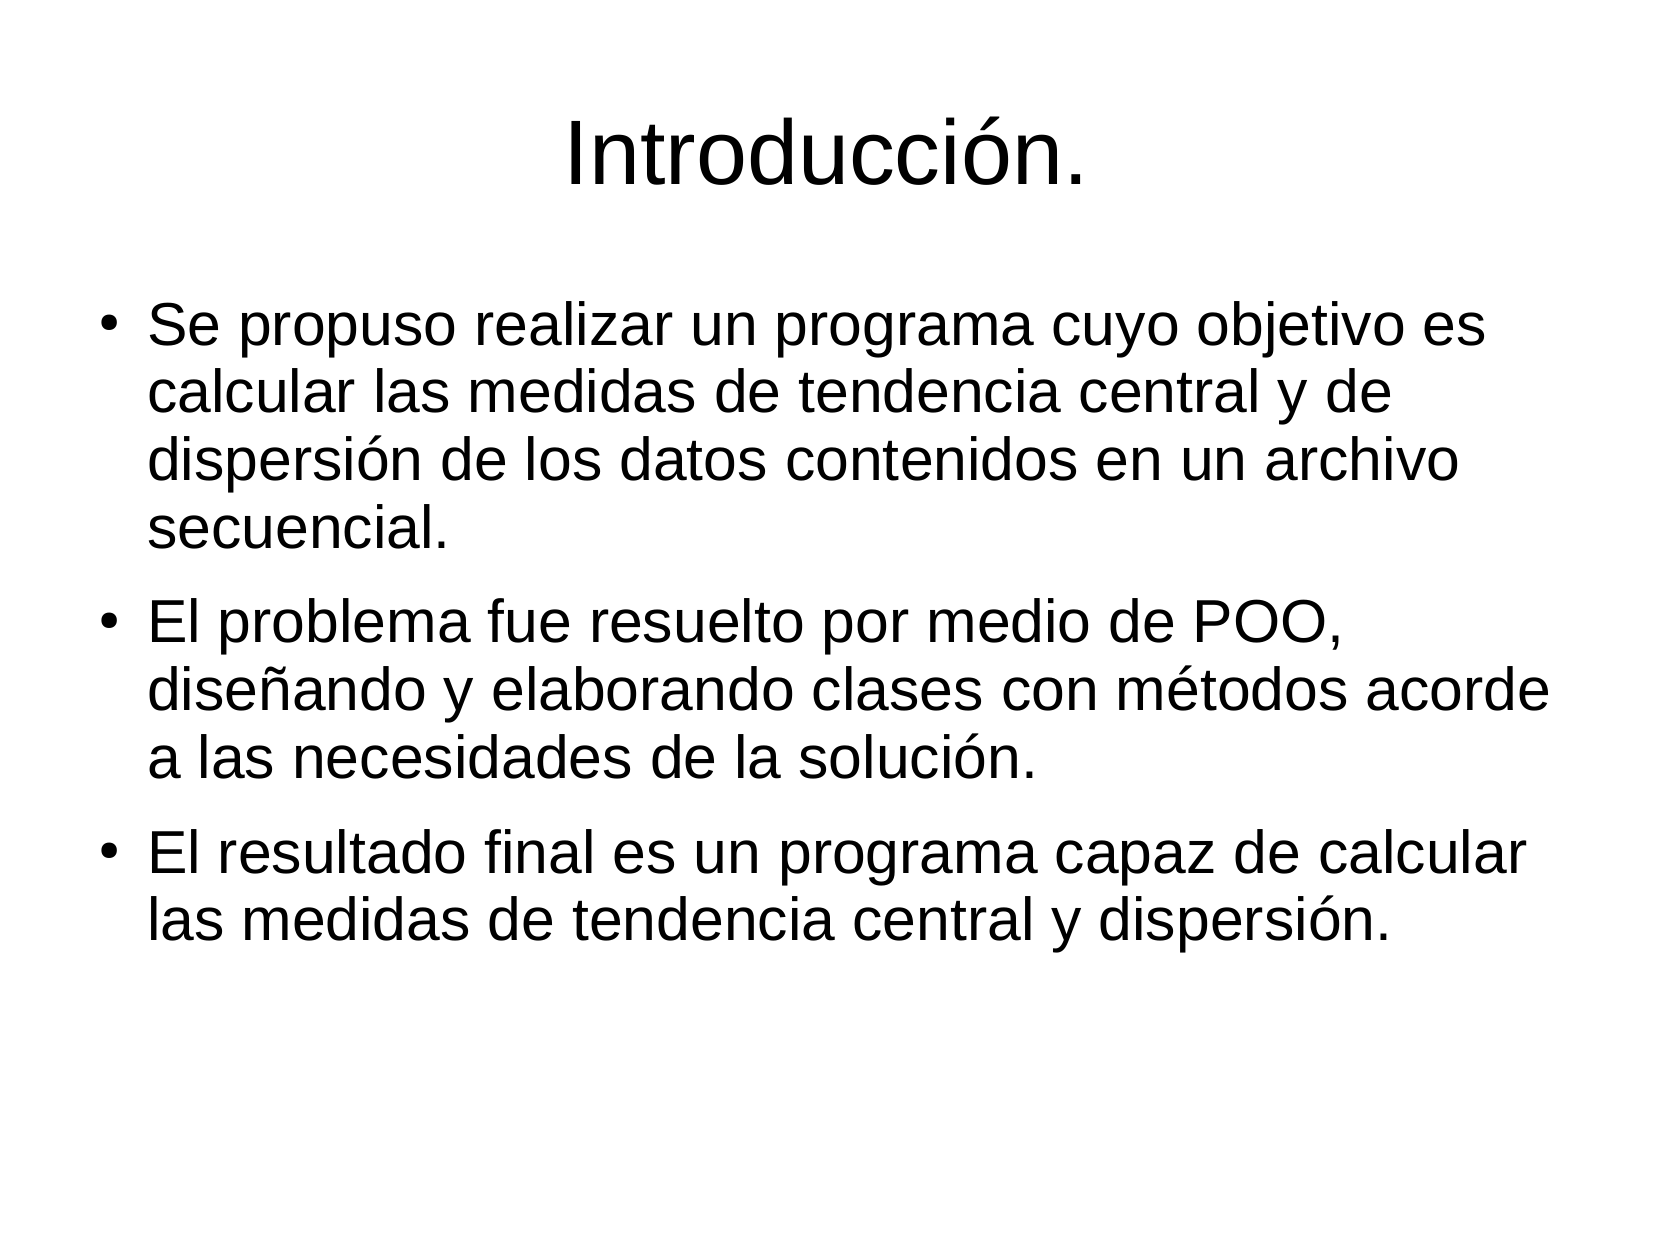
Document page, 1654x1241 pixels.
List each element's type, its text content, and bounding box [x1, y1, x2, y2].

list Se propuso realizar un programa cuyo objetivo es calcular las medidas de tendencia central y de dispersión de los datos contenidos en un archivo secuencial. El problema fue resuelto por medio de POO, diseñando y elaborando clases con métodos acorde a las necesidades de la solución. El resultado final es un programa capaz de calcular las medidas de tendencia central y dispersión. [82, 290, 1571, 1010]
title Introducción. [82, 49, 1571, 257]
